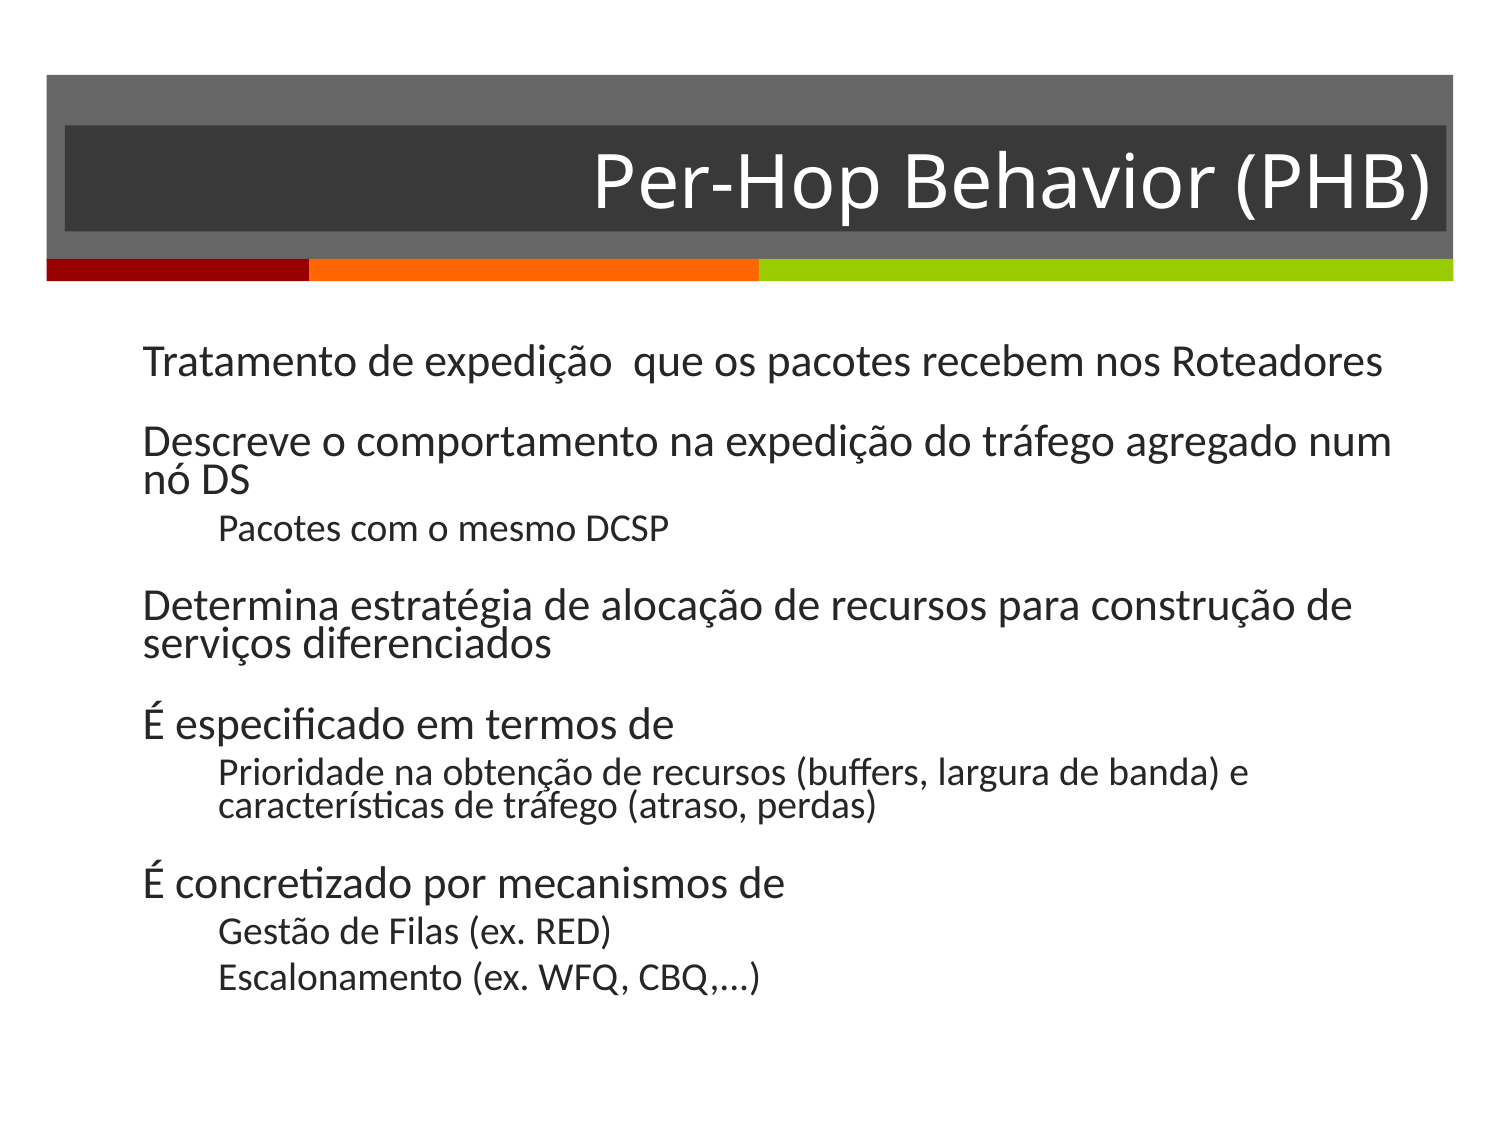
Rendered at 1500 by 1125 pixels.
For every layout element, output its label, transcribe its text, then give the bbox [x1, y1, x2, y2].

list Tratamento de expedição que os pacotes recebem nos Roteadores Descreve o comportamento na expedição do tráfego agregado num nó DS Pacotes com o mesmo DCSP Determina estratégia de alocação de recursos para construção de serviços diferenciados É especificado em termos de Prioridade na obtenção de recursos (buffers, largura de banda) e características de tráfego (atraso, perdas) É concretizado por mecanismos de Gestão de Filas (ex. RED) Escalonamento (ex. WFQ, CBQ,...) [53, 338, 1441, 1076]
title Per-Hop Behavior (PHB) [64, 125, 1447, 232]
